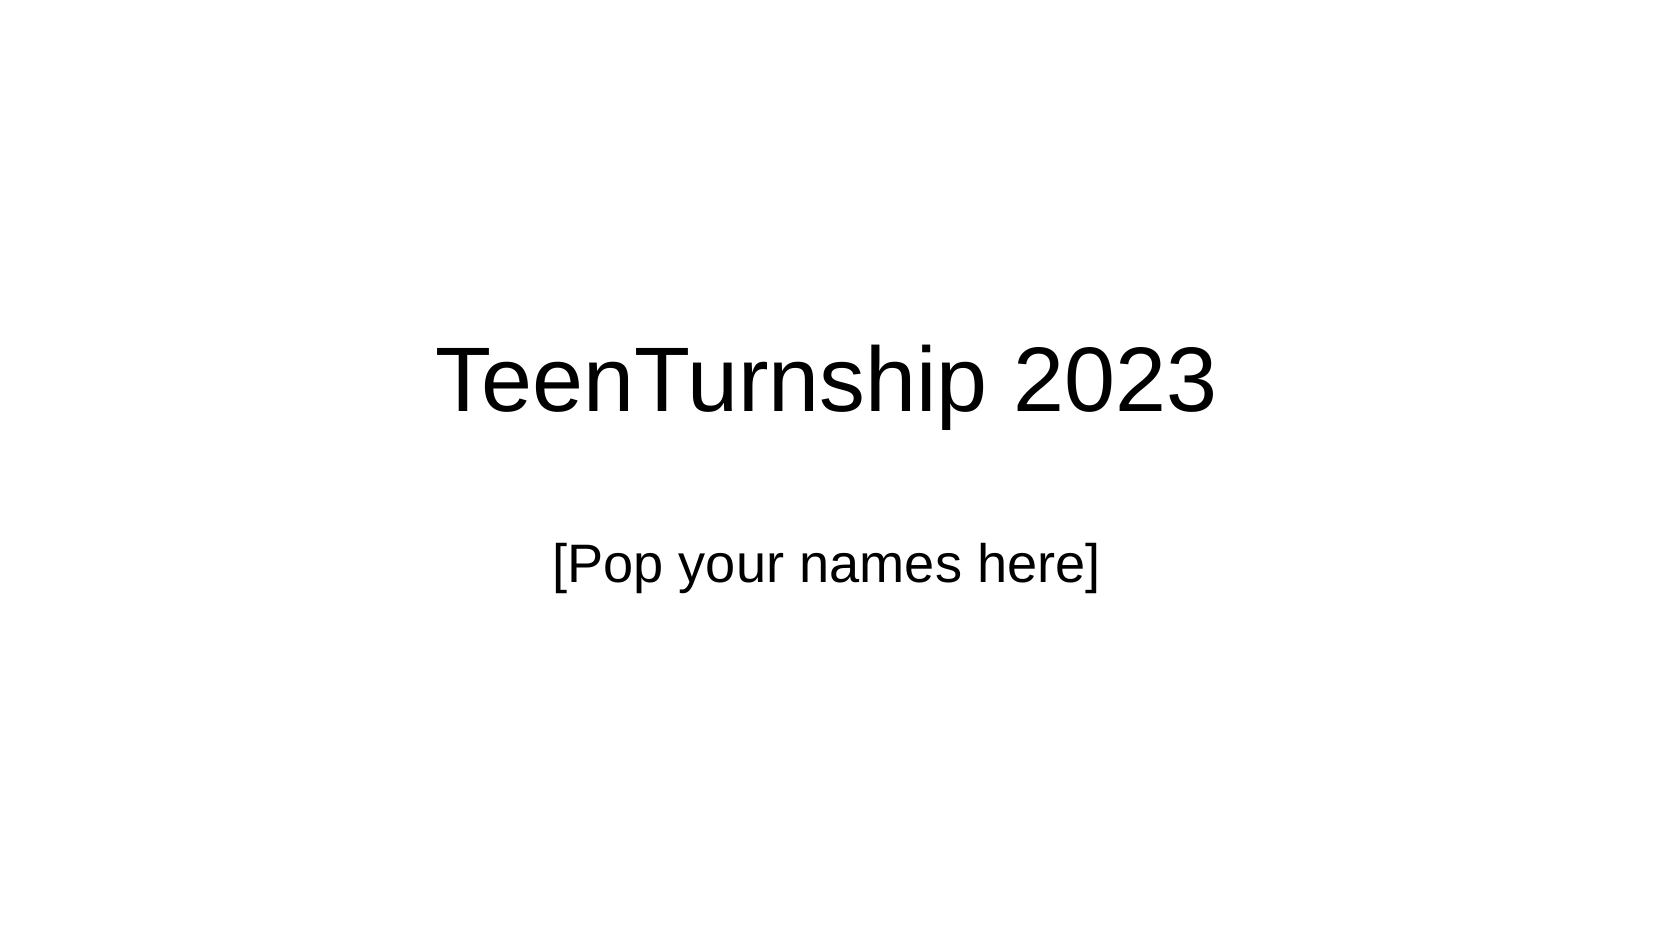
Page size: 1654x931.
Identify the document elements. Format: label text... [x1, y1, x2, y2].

title TeenTurnship 2023 [Pop your names here] [82, 37, 1571, 886]
